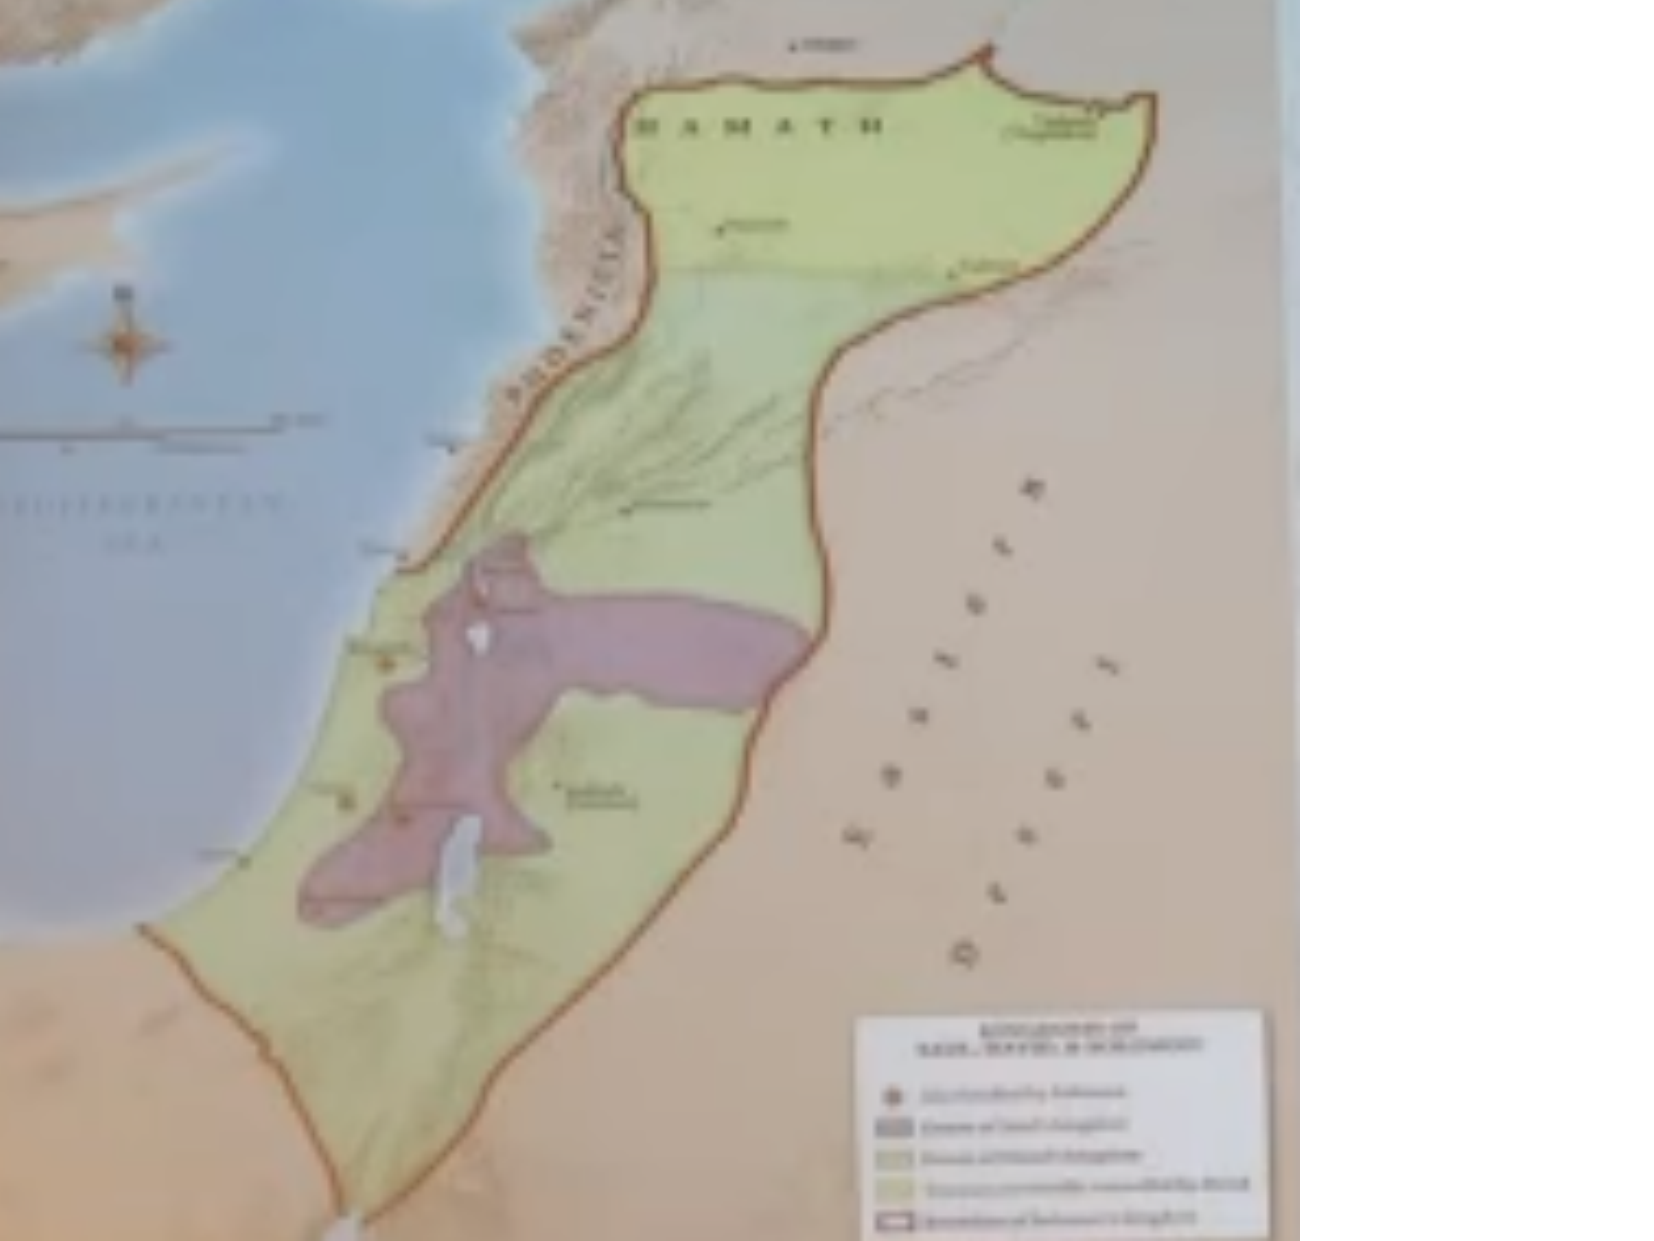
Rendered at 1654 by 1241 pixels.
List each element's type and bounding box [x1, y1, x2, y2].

picture [0, 0, 1300, 1241]
